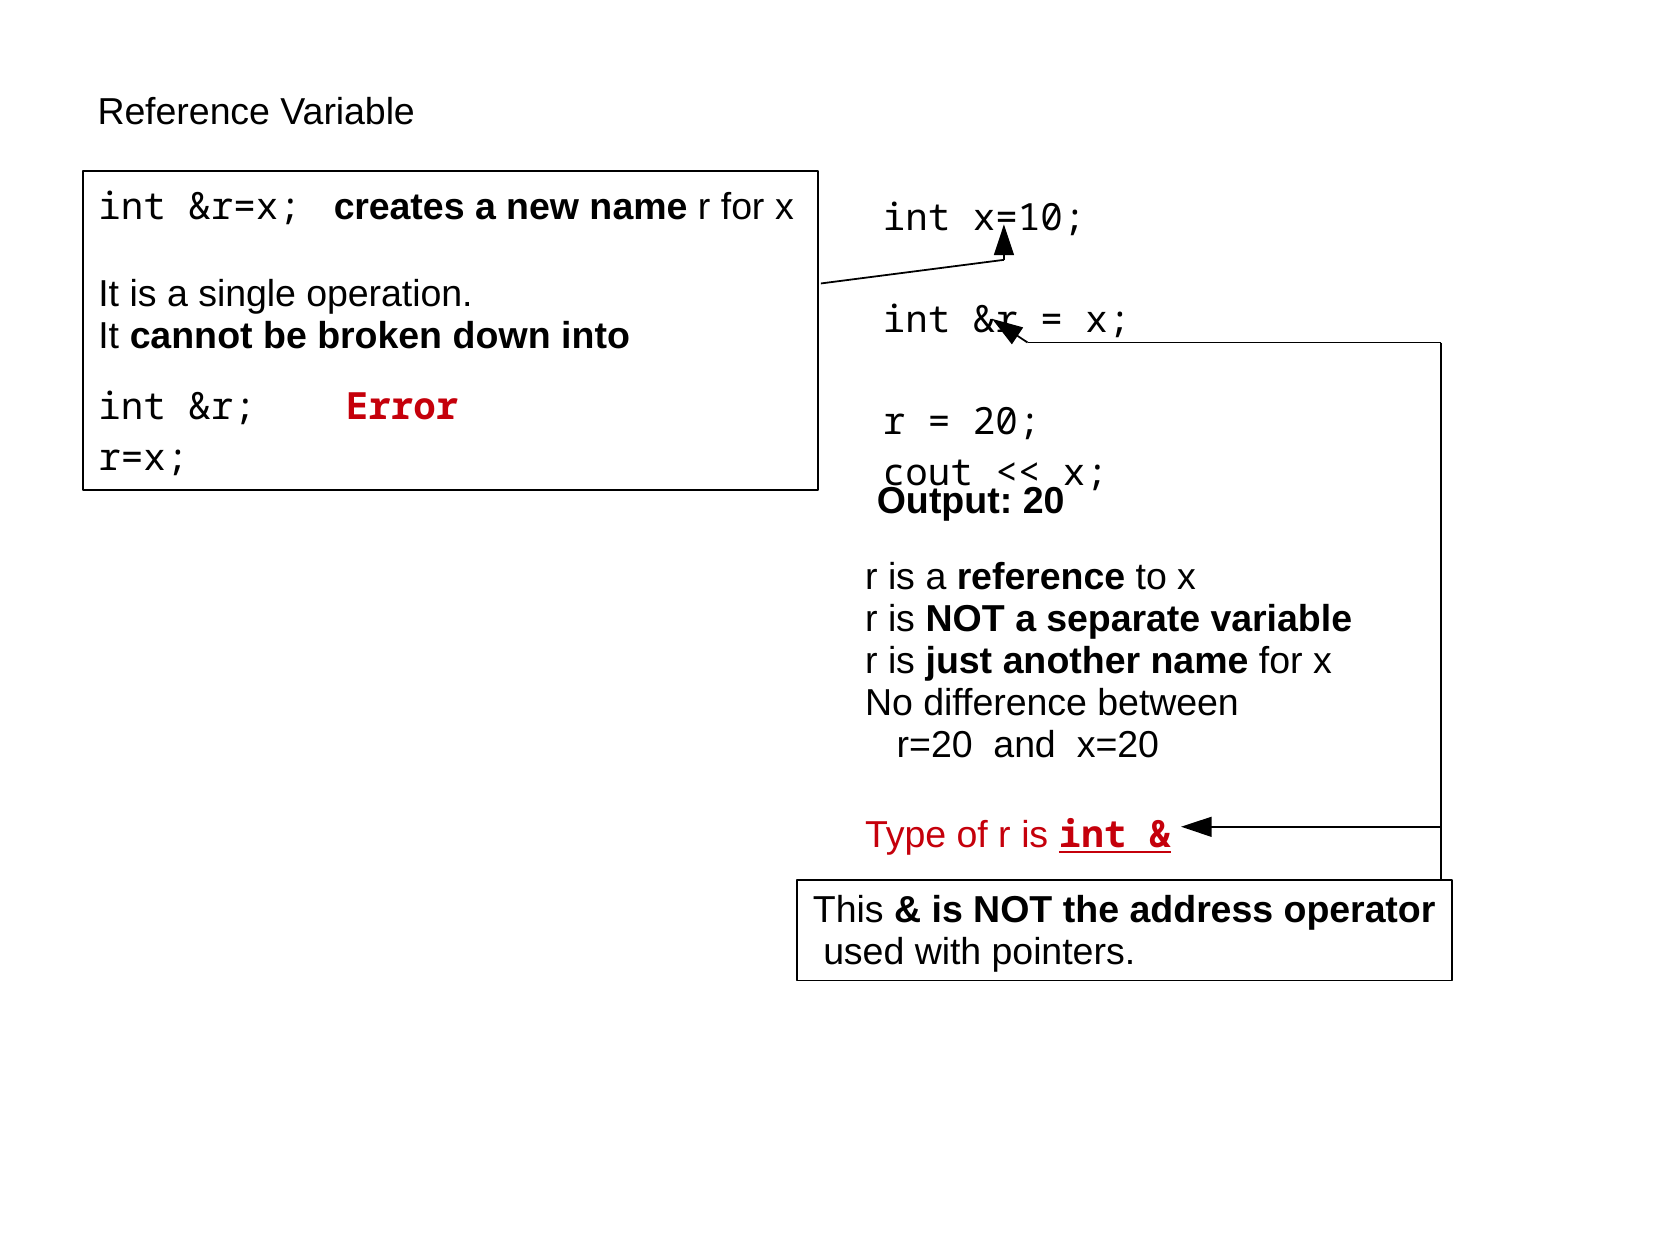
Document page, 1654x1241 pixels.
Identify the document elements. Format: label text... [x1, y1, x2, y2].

text_box Output: 20 [862, 472, 1080, 530]
text_box int x=10; int &r = x; r = 20; cout << x; [868, 183, 1146, 460]
text_box int &r=x; creates a new name r for x It is a single operation. It cannot be broken down into int &r; Error r=x; [82, 171, 819, 468]
text_box r is a reference to x r is NOT a separate variable r is just another name for x No difference between r=20 and x=20 Type of r is int & [850, 548, 1368, 861]
text_box This & is NOT the address operator used with pointers. [797, 879, 1452, 981]
text_box Reference Variable [82, 82, 430, 140]
